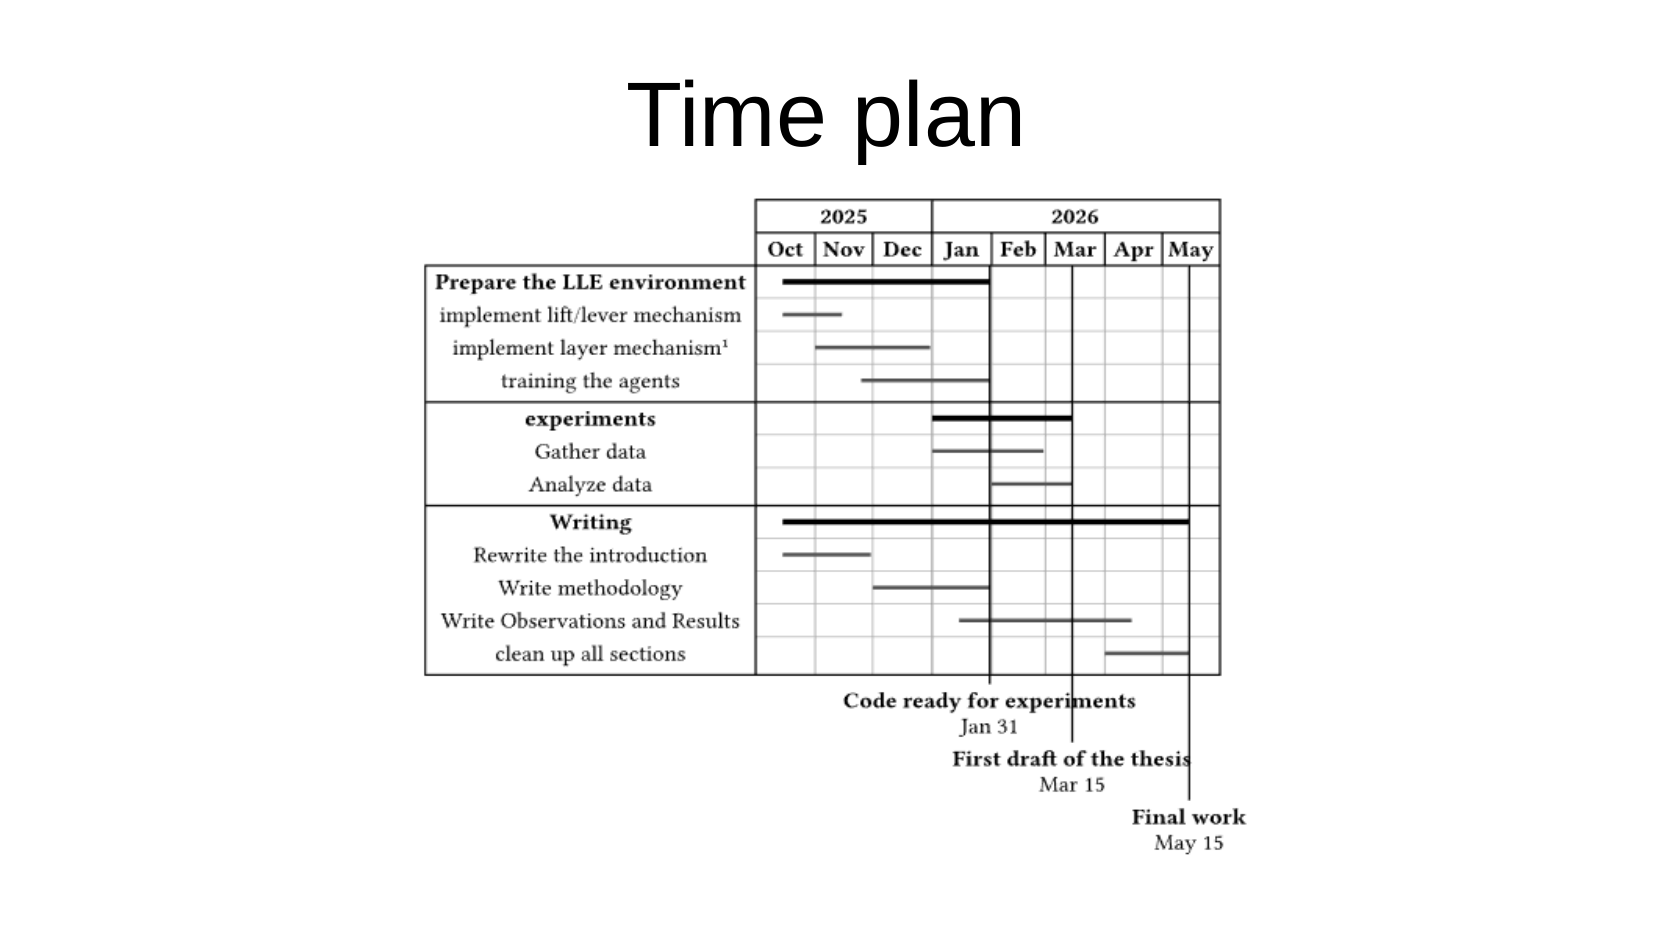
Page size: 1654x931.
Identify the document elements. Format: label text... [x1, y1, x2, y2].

picture [412, 187, 1275, 908]
title Time plan [82, 37, 1571, 193]
